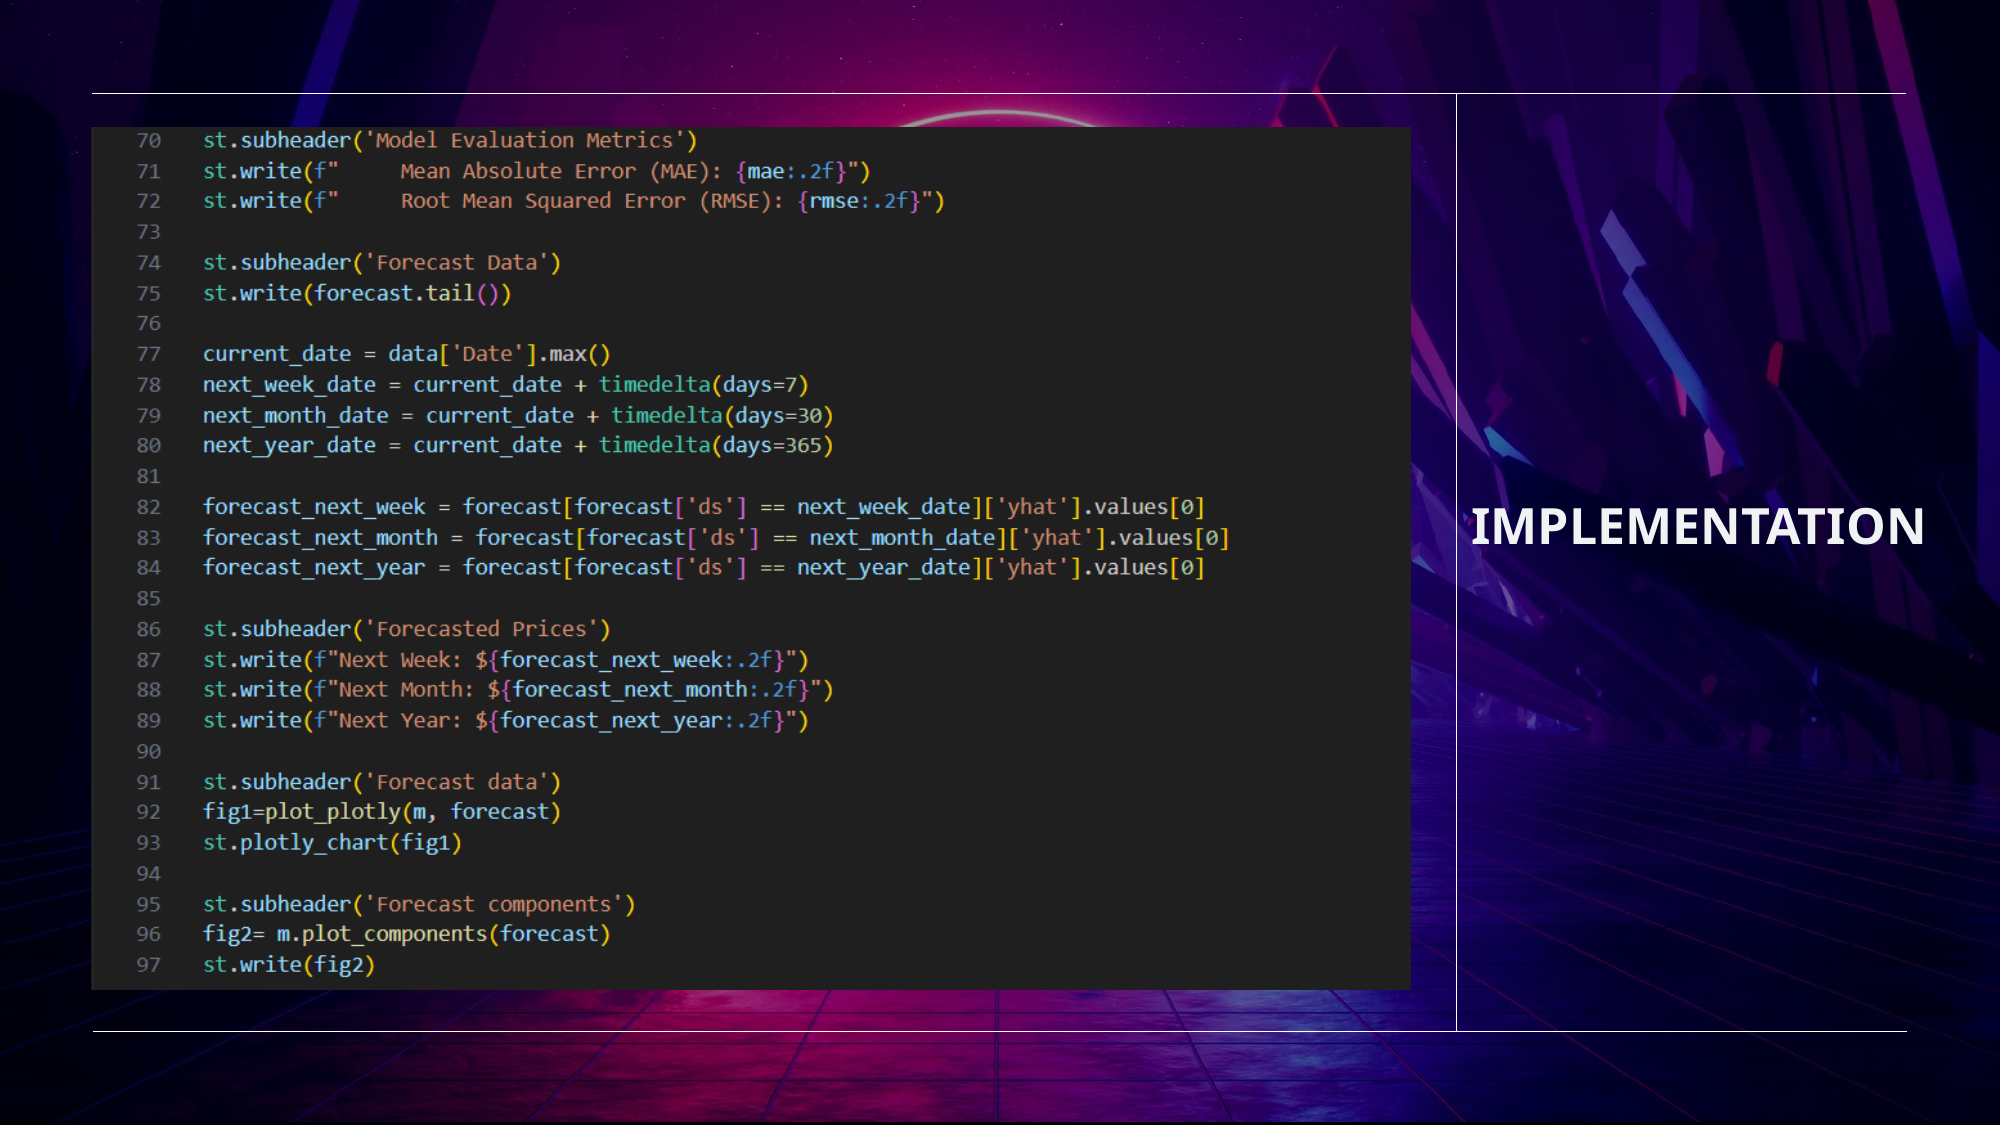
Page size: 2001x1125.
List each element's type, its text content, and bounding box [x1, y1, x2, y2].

text_box IMPLEMENTATION [1456, 486, 2000, 563]
picture [0, 0, 2000, 1122]
